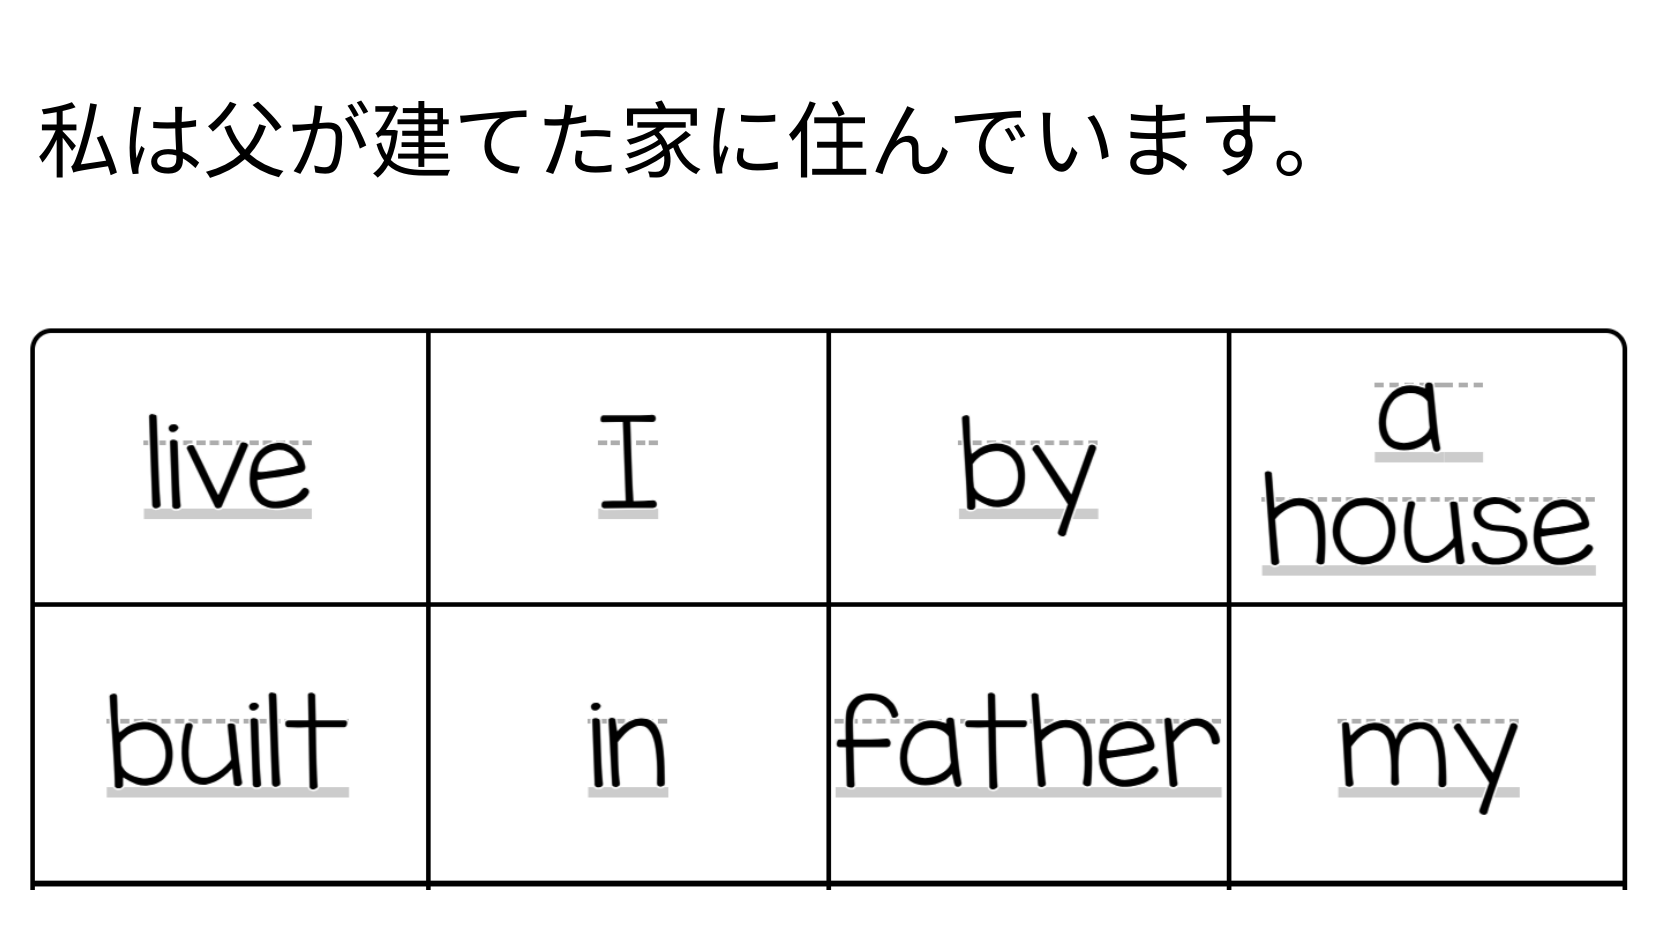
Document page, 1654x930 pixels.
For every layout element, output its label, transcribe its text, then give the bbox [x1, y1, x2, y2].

picture [20, 325, 1633, 890]
title 私は父が建てた家に住んでいます。 [37, 37, 1612, 234]
